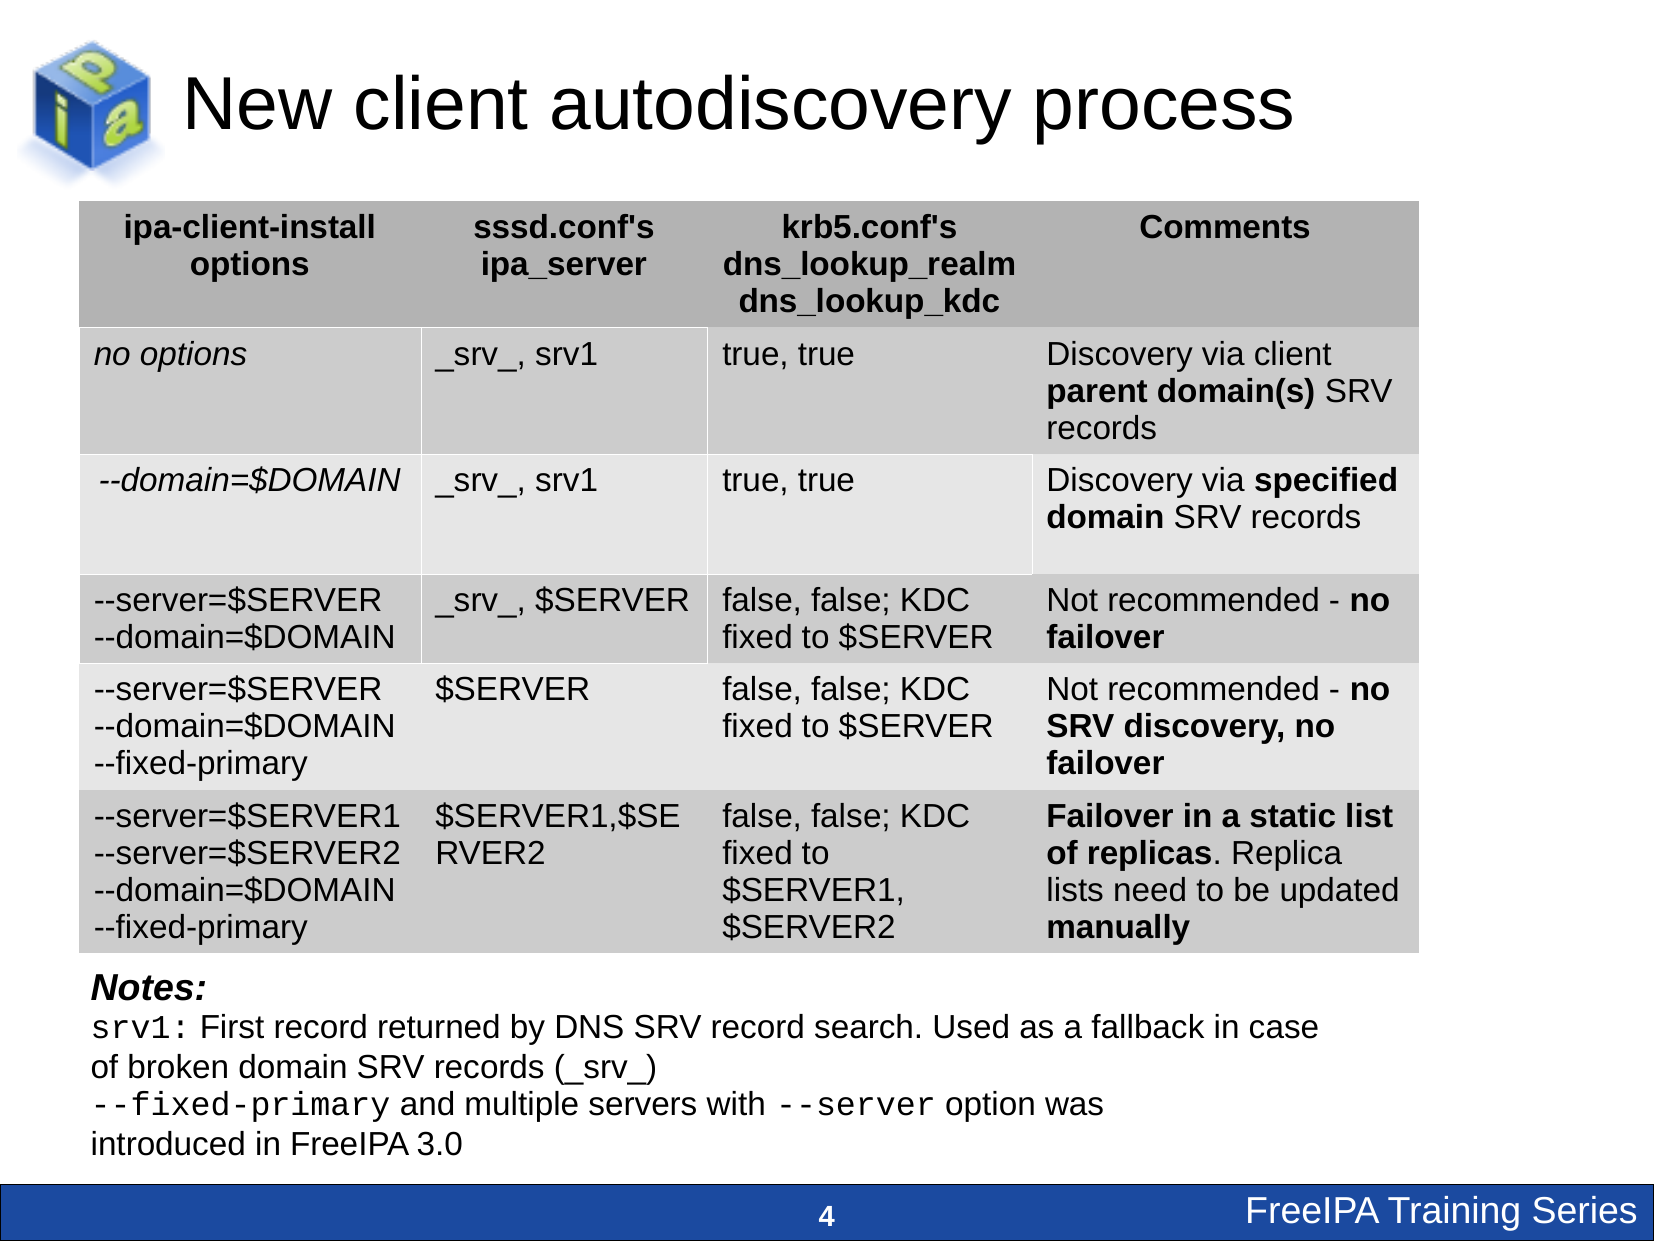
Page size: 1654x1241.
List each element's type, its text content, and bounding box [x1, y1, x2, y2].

table_header ipa-client-install options [79, 201, 421, 327]
table_cell true, true [708, 455, 1032, 574]
table_cell _srv_, $SERVER [422, 575, 707, 663]
table_cell Not recommended - no SRV discovery, no failover [1032, 663, 1419, 790]
table_cell false, false; KDC fixed to $SERVER [708, 663, 1032, 790]
table_cell Discovery via client parent domain(s) SRV records [1032, 327, 1419, 454]
picture [17, 34, 165, 193]
table_cell false, false; KDC fixed to $SERVER [708, 575, 1032, 663]
text_box Notes: srv1: First record returned by DNS SRV record search. Used as a fallback in case of broken domain SRV records (_srv_) --fixed-primary and multiple servers with --server option was introduced in FreeIPA 3.0 [75, 959, 1451, 1171]
table_cell --server=$SERVER --domain=$DOMAIN --fixed-primary [79, 664, 421, 790]
table_cell Discovery via specified domain SRV records [1033, 454, 1419, 574]
table_cell $SERVER [421, 664, 708, 790]
table_cell _srv_, srv1 [422, 455, 707, 574]
table_header sssd.conf's ipa_server [421, 201, 708, 327]
table_cell Not recommended - no failover [1032, 574, 1419, 663]
table_cell false, false; KDC fixed to $SERVER1, $SERVER2 [708, 790, 1032, 953]
title New client autodiscovery process [182, 31, 1579, 177]
table_header Comments [1032, 201, 1419, 327]
table_cell Failover in a static list of replicas. Replica lists need to be updated manually [1032, 790, 1419, 953]
table_cell --domain=$DOMAIN [80, 455, 421, 574]
table_cell _srv_, srv1 [422, 328, 707, 454]
table_cell no options [80, 328, 421, 454]
table_cell $SERVER1,$SERVER2 [421, 790, 708, 953]
table_cell --server=$SERVER1 --server=$SERVER2 --domain=$DOMAIN --fixed-primary [79, 790, 421, 953]
table_cell true, true [708, 327, 1032, 454]
table_cell --server=$SERVER --domain=$DOMAIN [80, 575, 421, 663]
table_header krb5.conf's dns_lookup_realm dns_lookup_kdc [708, 201, 1032, 327]
